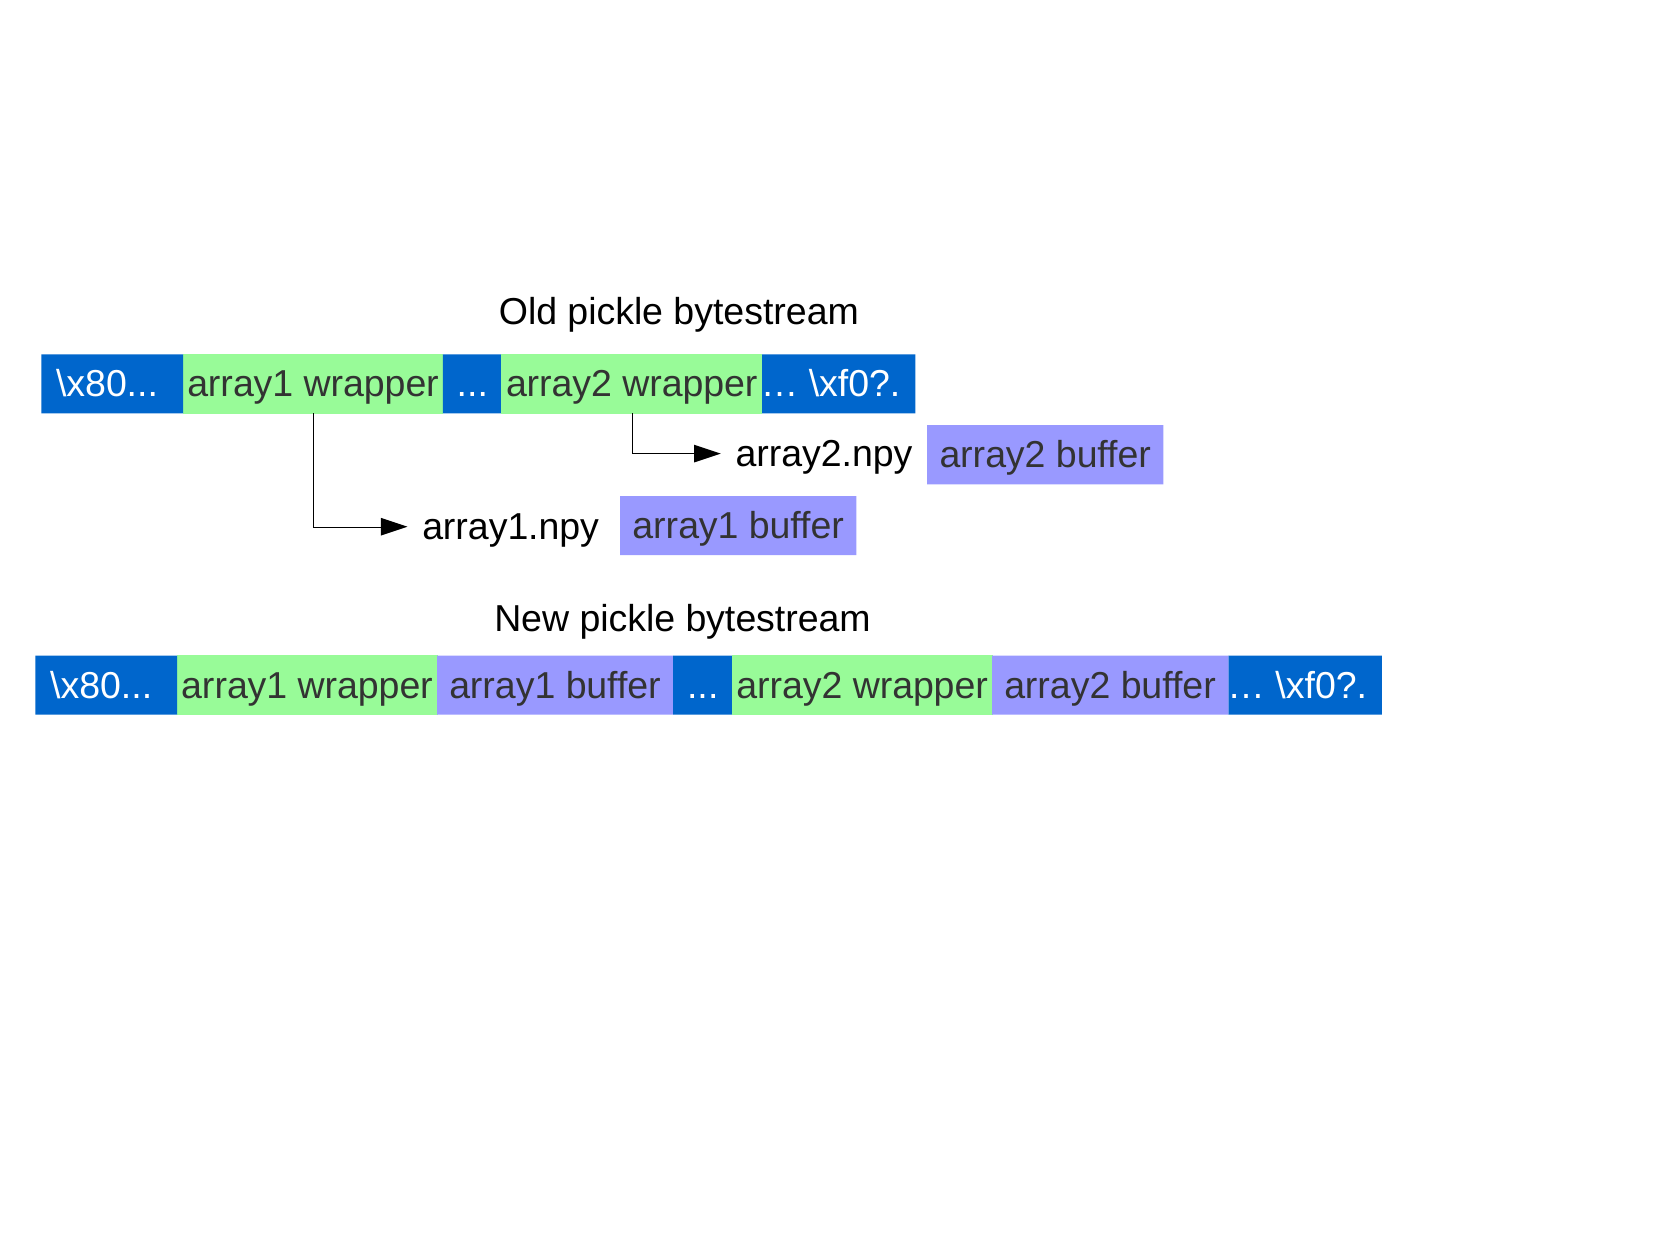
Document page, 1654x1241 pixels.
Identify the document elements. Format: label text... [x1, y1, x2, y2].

text_box array1 buffer [437, 655, 673, 715]
text_box … \xf0?. [1229, 655, 1382, 715]
text_box array2 buffer [927, 425, 1164, 485]
text_box array2.npy [720, 425, 928, 483]
text_box array2 wrapper [501, 354, 762, 414]
text_box \x80... [41, 354, 184, 414]
text_box … \xf0?. [762, 354, 916, 414]
text_box array2 wrapper [732, 655, 992, 715]
text_box \x80... [35, 655, 178, 715]
text_box array1 buffer [620, 496, 857, 556]
text_box array1 wrapper [184, 354, 442, 414]
text_box array1.npy [407, 498, 614, 556]
text_box array2 buffer [992, 655, 1229, 715]
text_box ... [442, 354, 501, 414]
text_box Old pickle bytestream [484, 283, 874, 341]
text_box array1 wrapper [178, 655, 437, 715]
text_box ... [673, 655, 732, 715]
text_box New pickle bytestream [479, 590, 886, 648]
